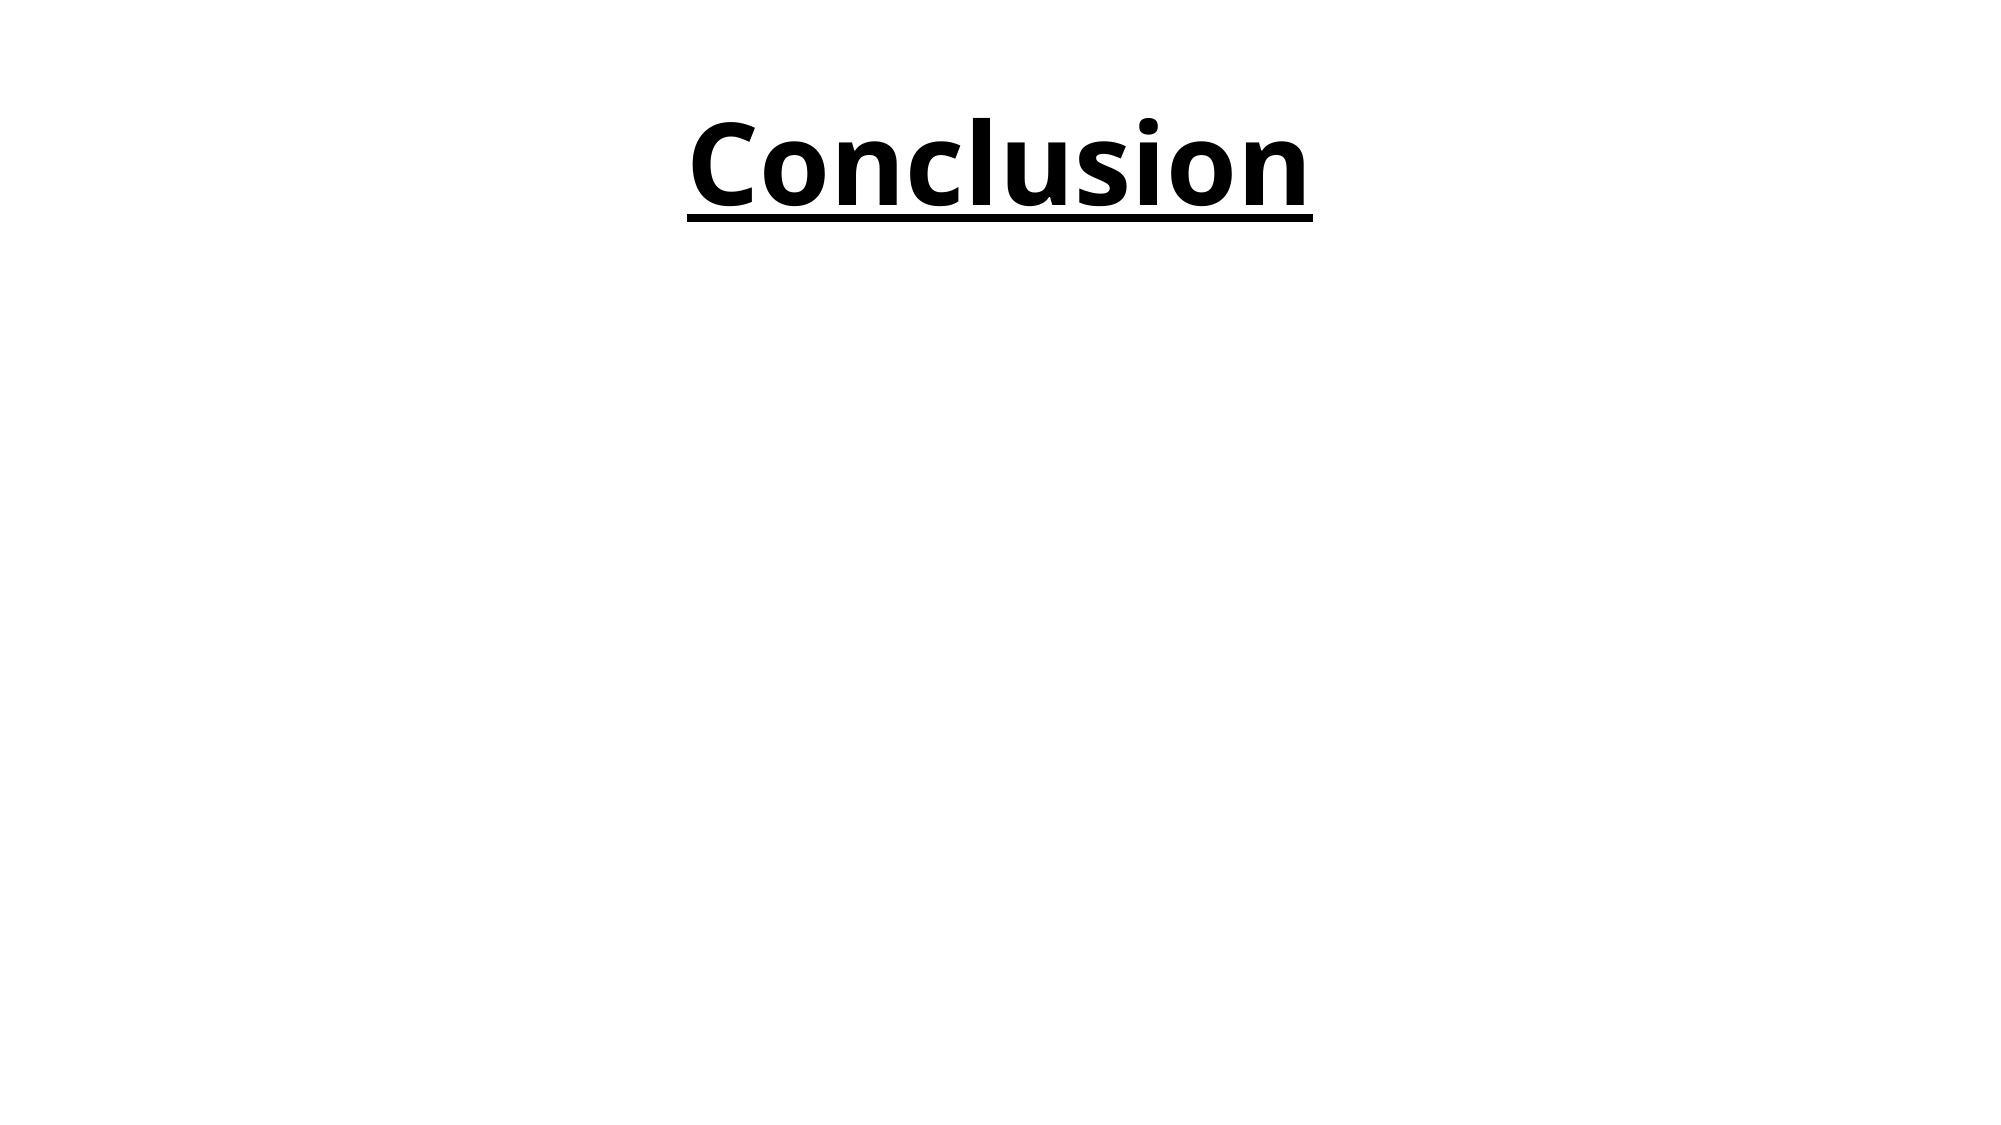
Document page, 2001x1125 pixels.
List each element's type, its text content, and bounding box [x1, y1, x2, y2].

title Conclusion [137, 59, 1863, 278]
